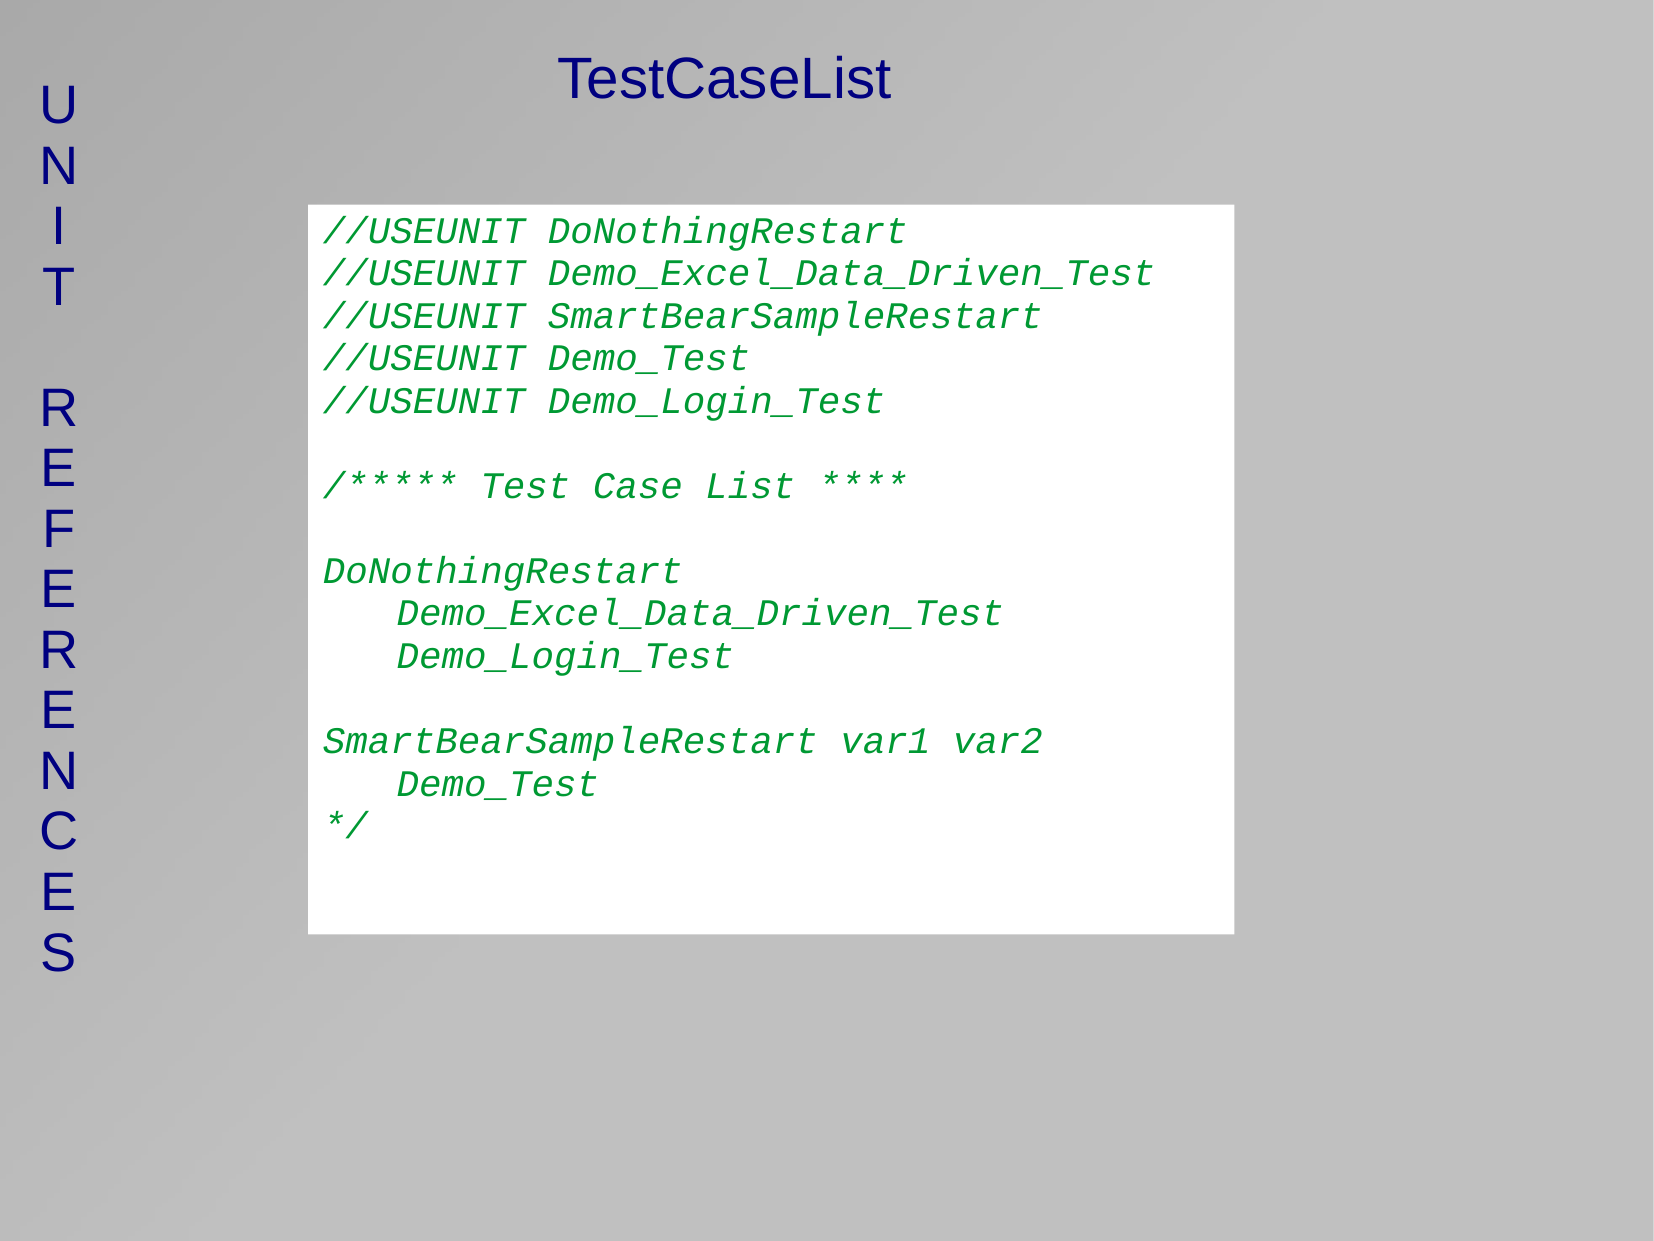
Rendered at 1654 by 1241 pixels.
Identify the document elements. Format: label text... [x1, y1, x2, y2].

text_box TestCaseList [542, 37, 910, 118]
text_box UNI T REFERENCES [23, 67, 95, 1182]
picture [0, 0, 1654, 1241]
text_box //USEUNIT DoNothingRestart //USEUNIT Demo_Excel_Data_Driven_Test //USEUNIT SmartBearSampleRestart //USEUNIT Demo_Test //USEUNIT Demo_Login_Test /***** Test Case List **** DoNothingRestart Demo_Excel_Data_Driven_Test Demo_Login_Test SmartBearSampleRestart var1 var2 Demo_Test */ [308, 204, 1235, 935]
